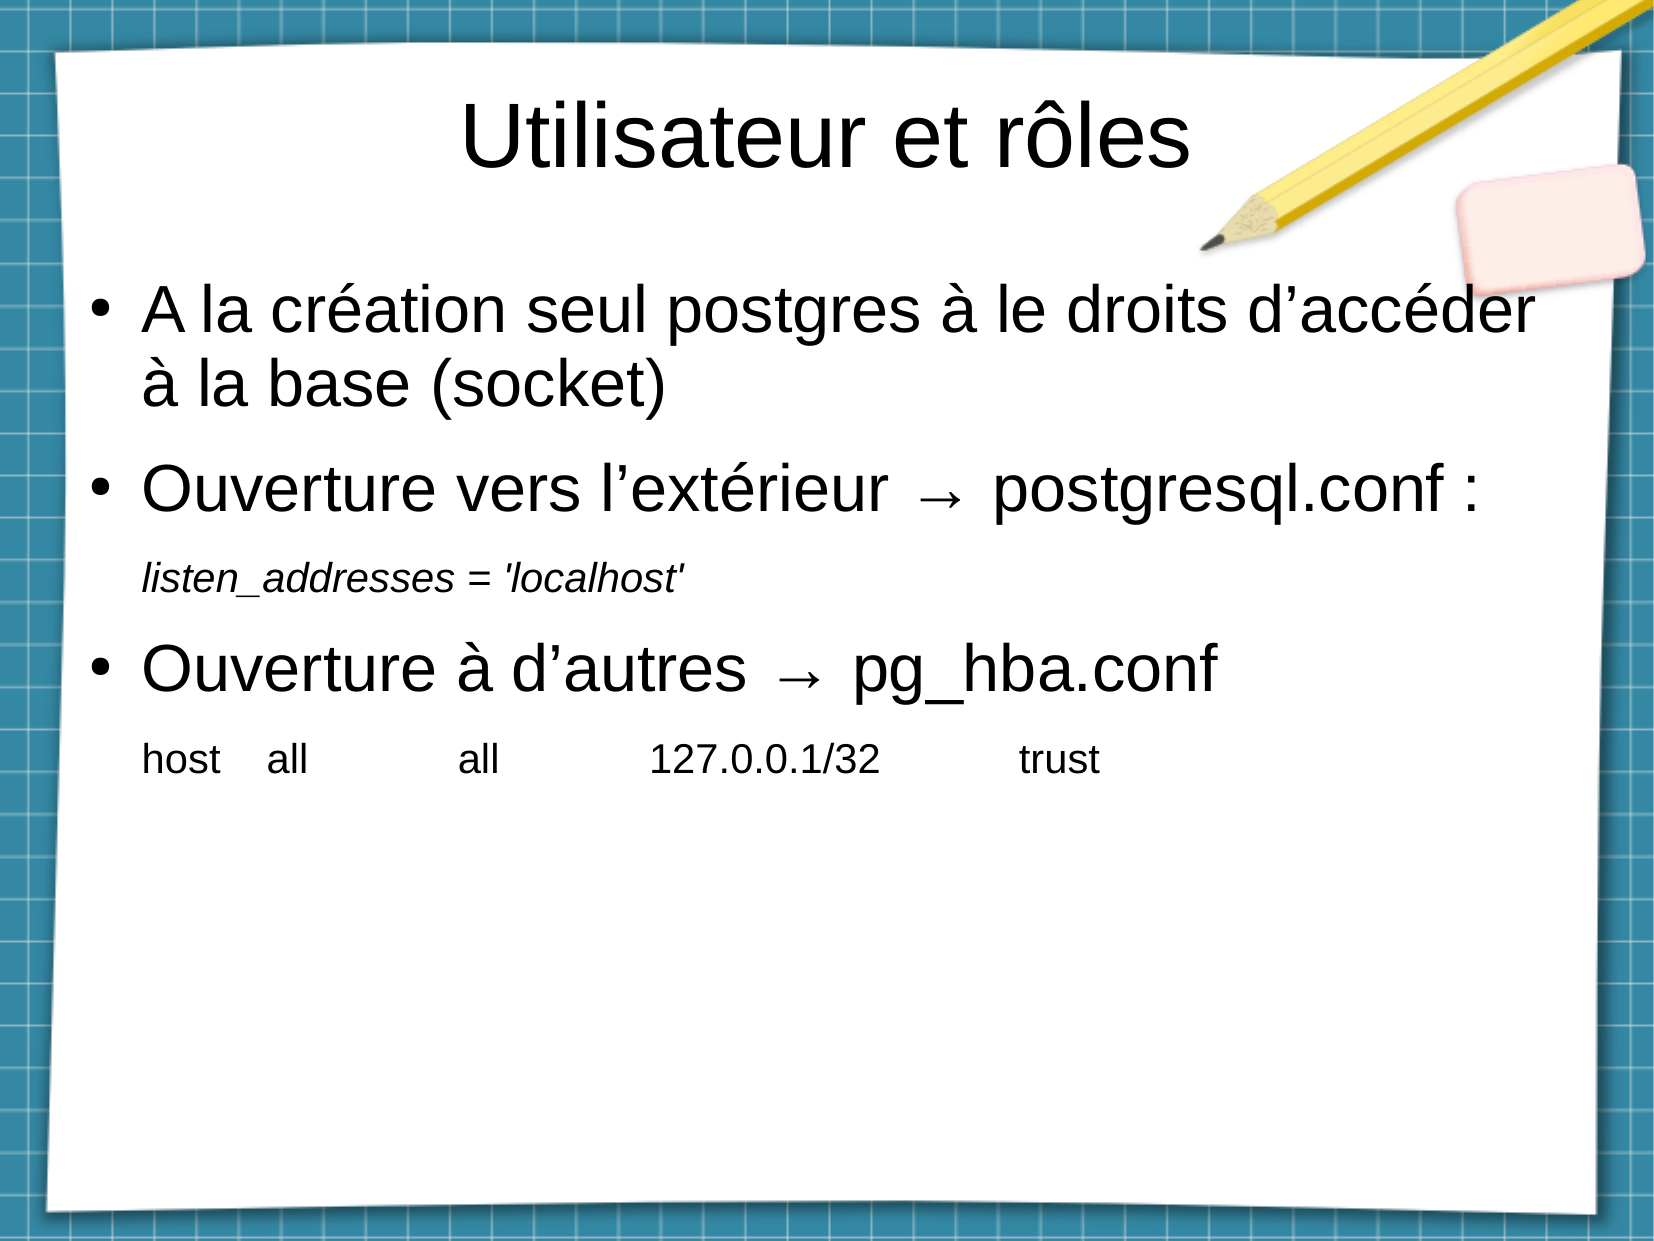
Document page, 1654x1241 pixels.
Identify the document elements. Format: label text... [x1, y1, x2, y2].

picture [0, 0, 1654, 1241]
title Utilisateur et rôles [82, 32, 1571, 240]
list A la création seul postgres à le droits d’accéder à la base (socket) Ouverture vers l’extérieur → postgresql.conf : listen_addresses = 'localhost' Ouverture à d’autres → pg_hba.conf host all all 127.0.0.1/32 trust [70, 271, 1559, 991]
